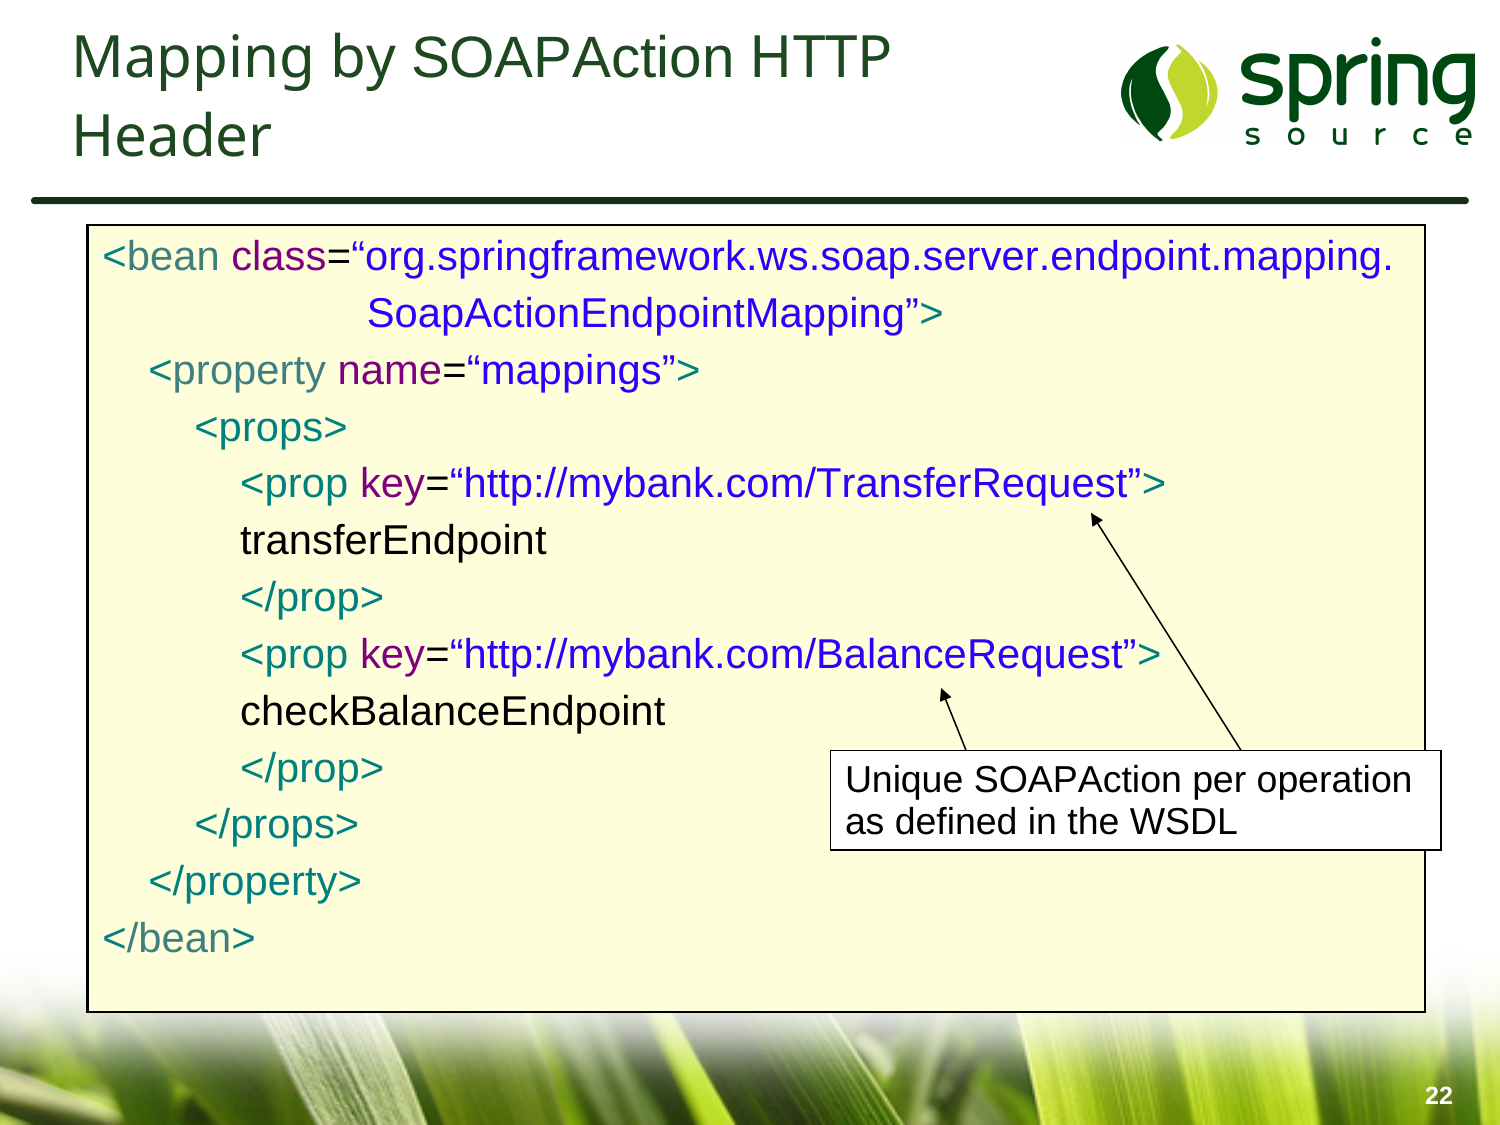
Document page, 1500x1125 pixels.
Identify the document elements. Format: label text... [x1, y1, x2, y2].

text_box <bean class=“org.springframework.ws.soap.server.endpoint.mapping. SoapActionEndpointMapping”> <property name=“mappings”> <props> <prop key=“http://mybank.com/TransferRequest”> transferEndpoint </prop> <prop key=“http://mybank.com/BalanceRequest”> checkBalanceEndpoint </prop> </props> </property> </bean> [87, 224, 1426, 1013]
text_box Unique SOAPAction per operation as defined in the WSDL [830, 750, 1442, 850]
picture [1121, 37, 1475, 145]
title Mapping by SOAPAction HTTP Header [56, 13, 1089, 176]
picture [0, 944, 1500, 1125]
